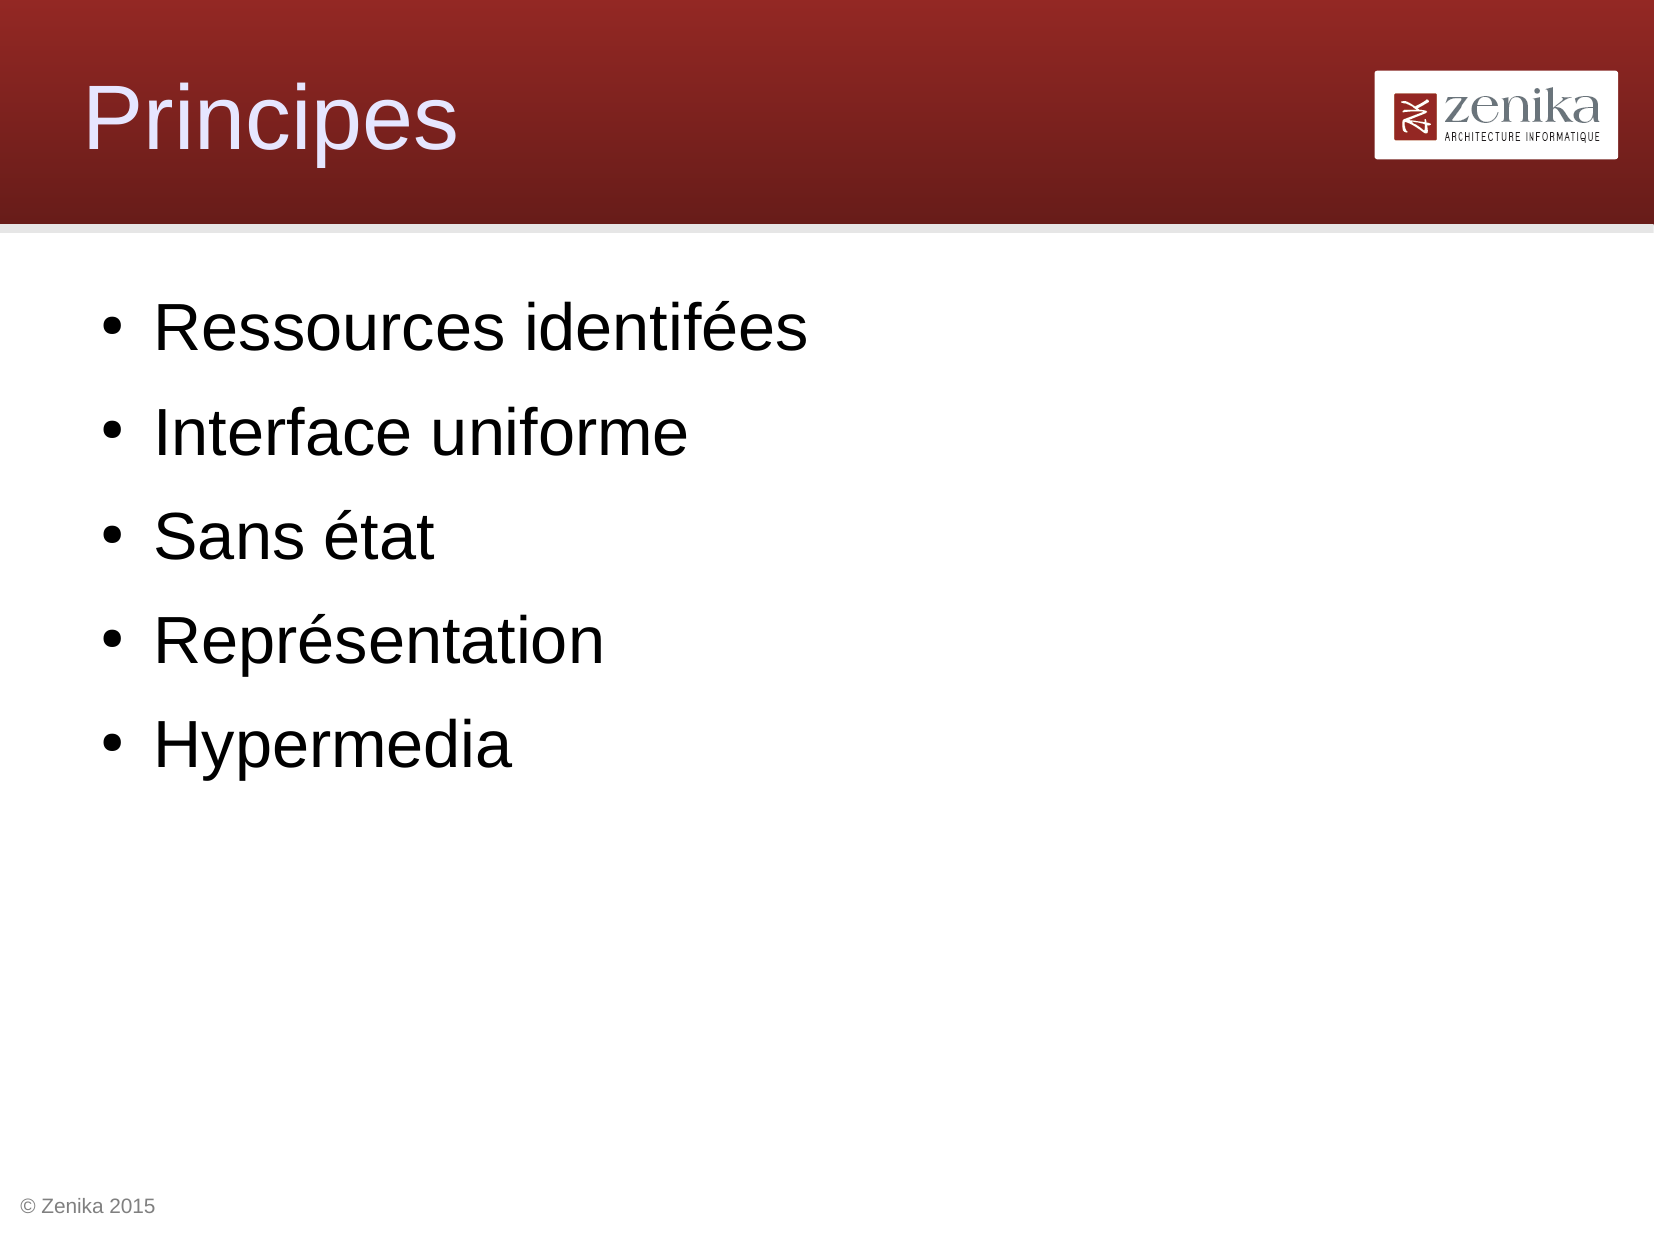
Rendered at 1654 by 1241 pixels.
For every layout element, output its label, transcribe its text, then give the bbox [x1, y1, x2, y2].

picture [1571, 82, 1600, 149]
title Principes [82, 13, 1571, 222]
list Ressources identifées Interface uniforme Sans état Représentation Hypermedia [82, 290, 1538, 1010]
